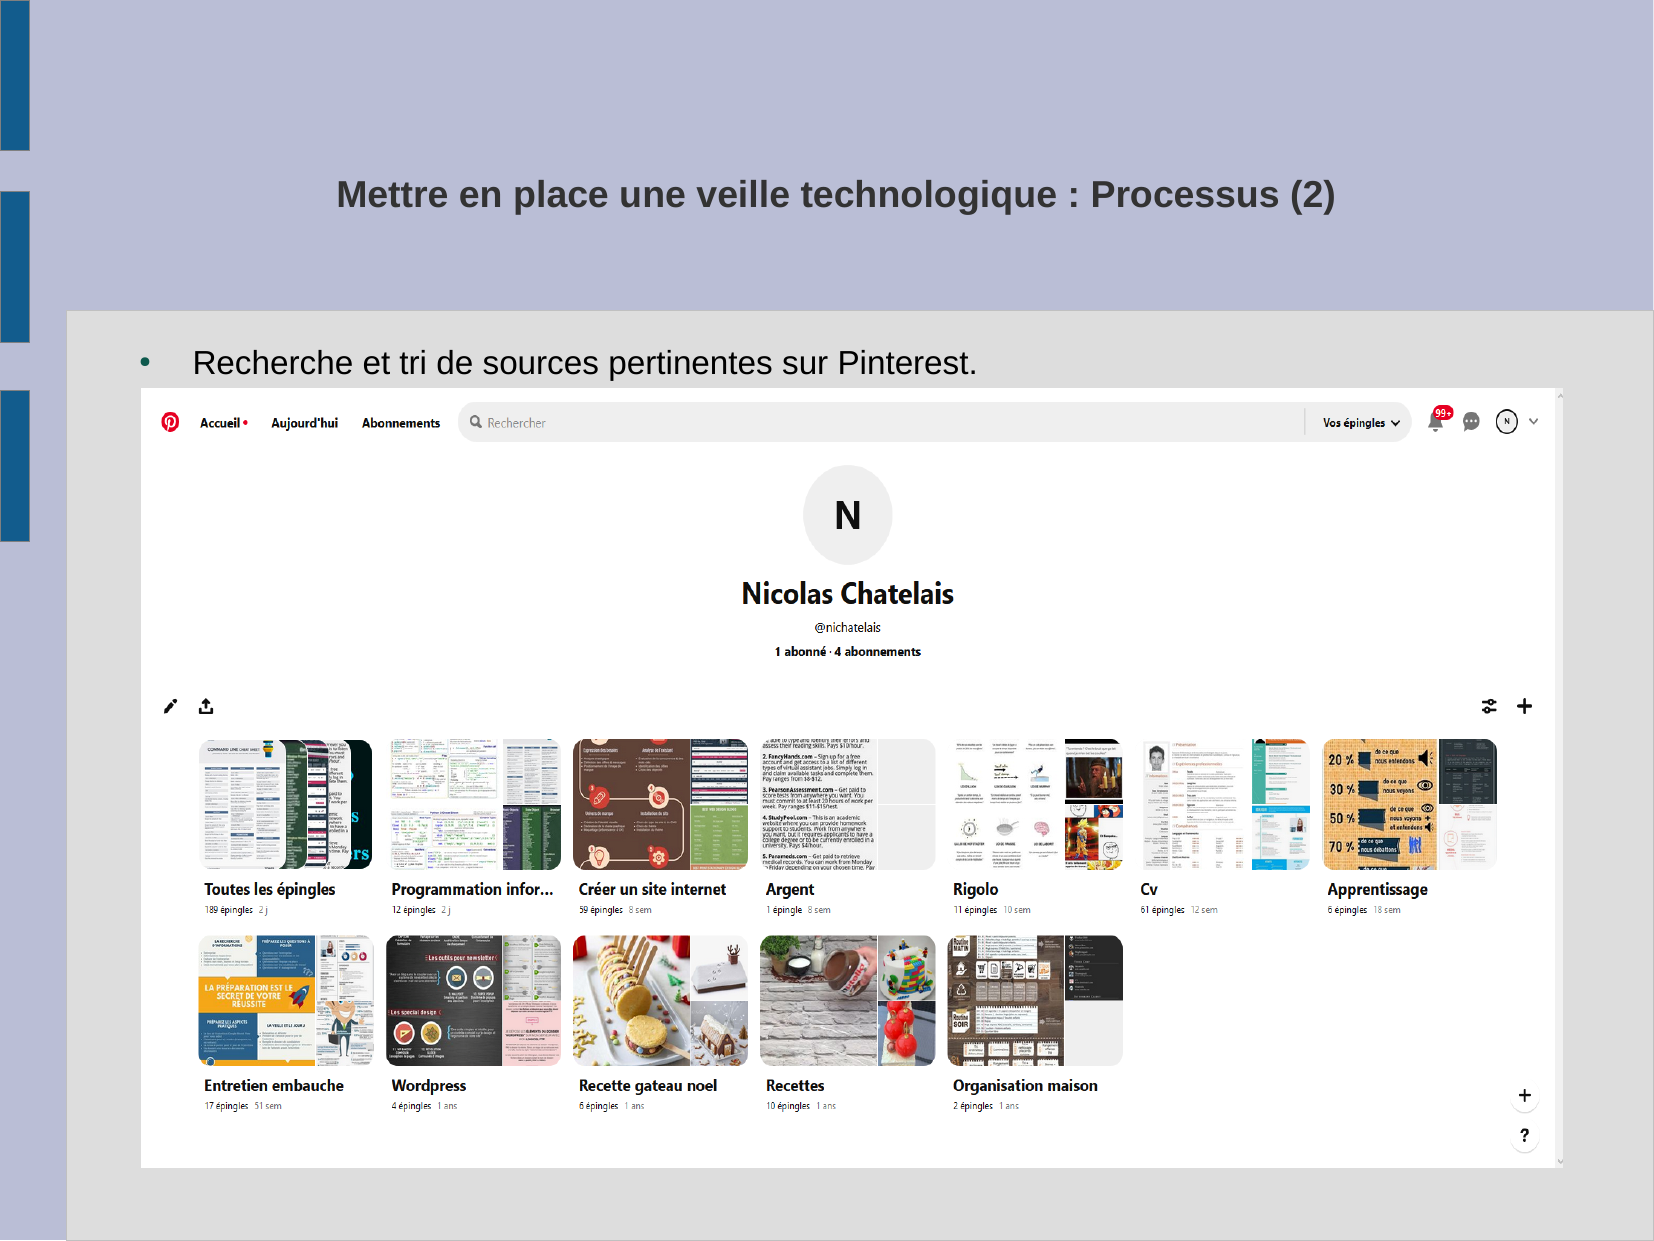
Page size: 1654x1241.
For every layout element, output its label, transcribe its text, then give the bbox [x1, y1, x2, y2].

picture [141, 388, 1563, 1169]
title Mettre en place une veille technologique : Processus (2) [121, 91, 1534, 299]
list Recherche et tri de sources pertinentes sur Pinterest. [121, 344, 1534, 1127]
